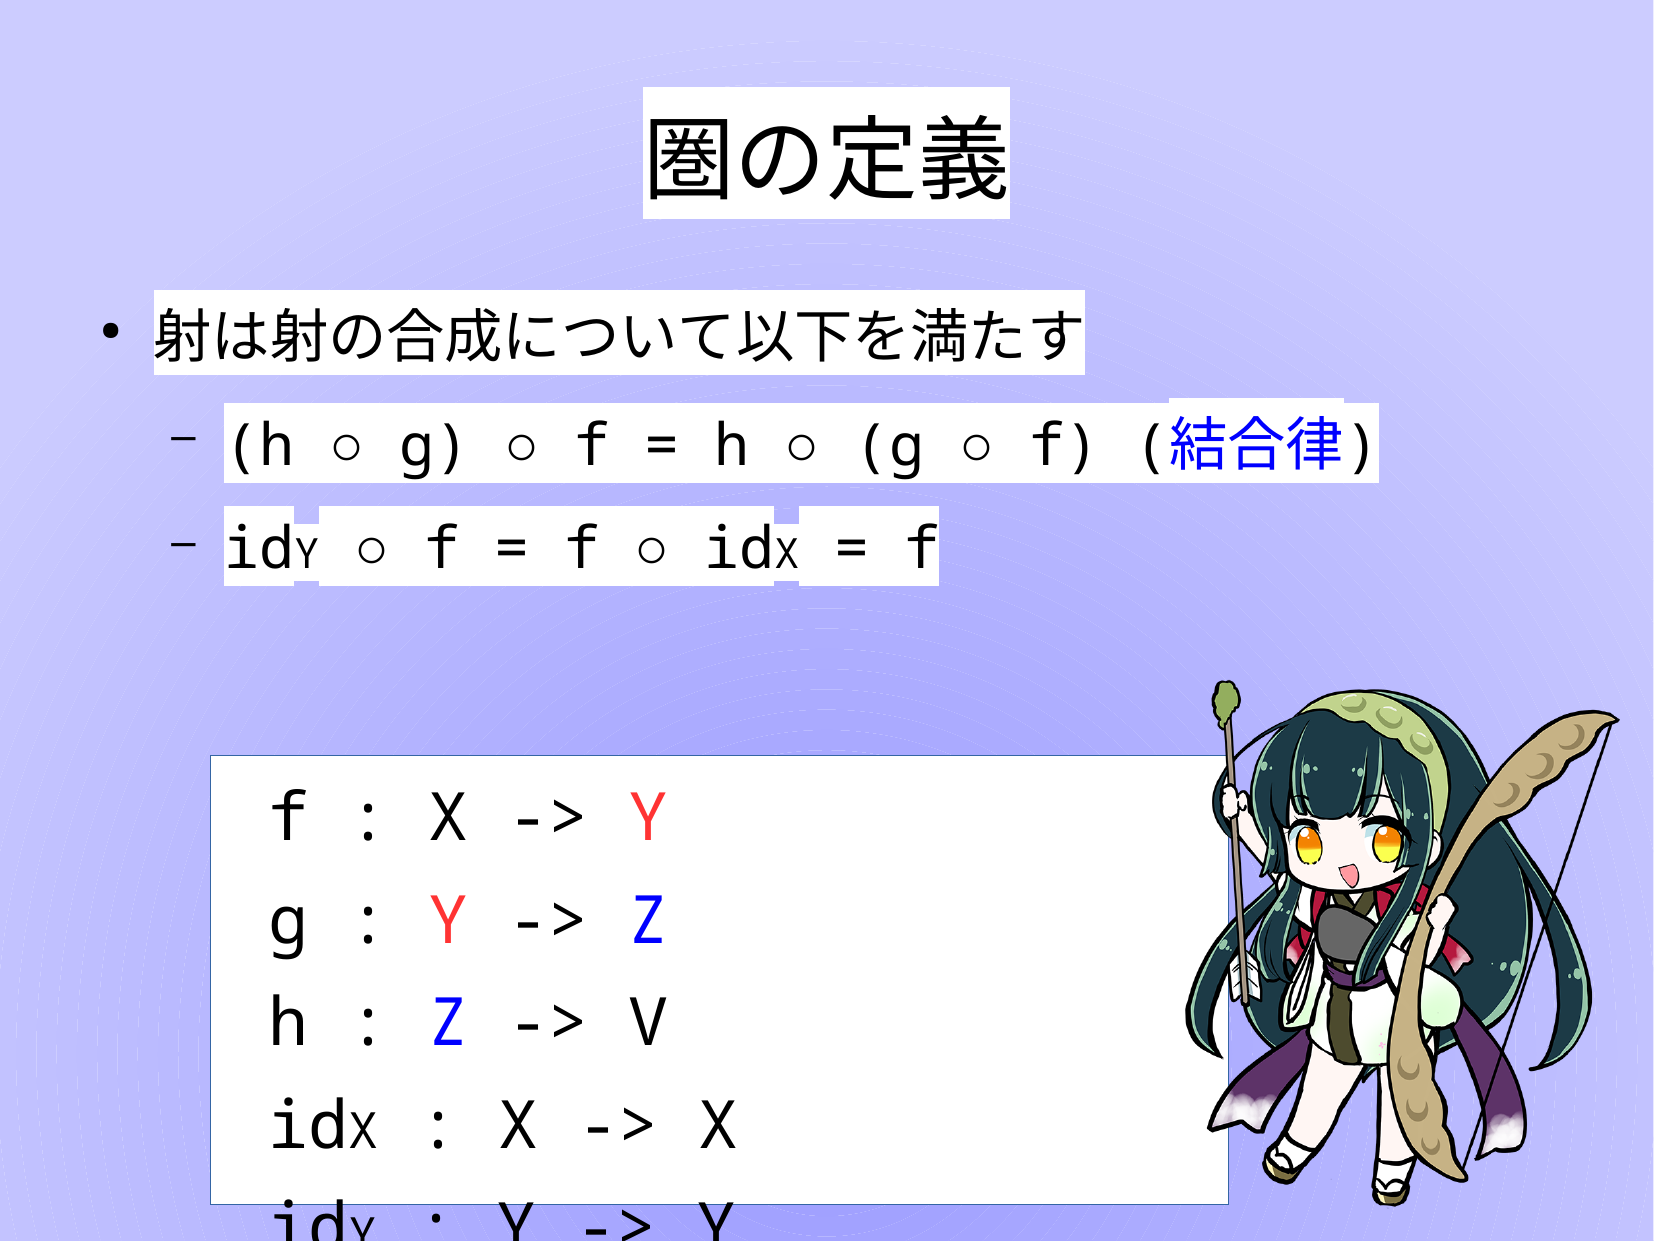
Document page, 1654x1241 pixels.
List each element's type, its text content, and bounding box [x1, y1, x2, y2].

picture [1091, 673, 1630, 1212]
text_box f : X -> Y g : Y -> Z h : Z -> V idX : X -> X idY : Y -> Y [253, 761, 1091, 1212]
text_box [210, 755, 1091, 1205]
list 射は射の合成について以下を満たす (h ○ g) ○ f = h ○ (g ○ f) (結合律) idY ○ f = f ○ idX = f [82, 290, 1571, 1010]
title 圏の定義 [82, 49, 1571, 257]
